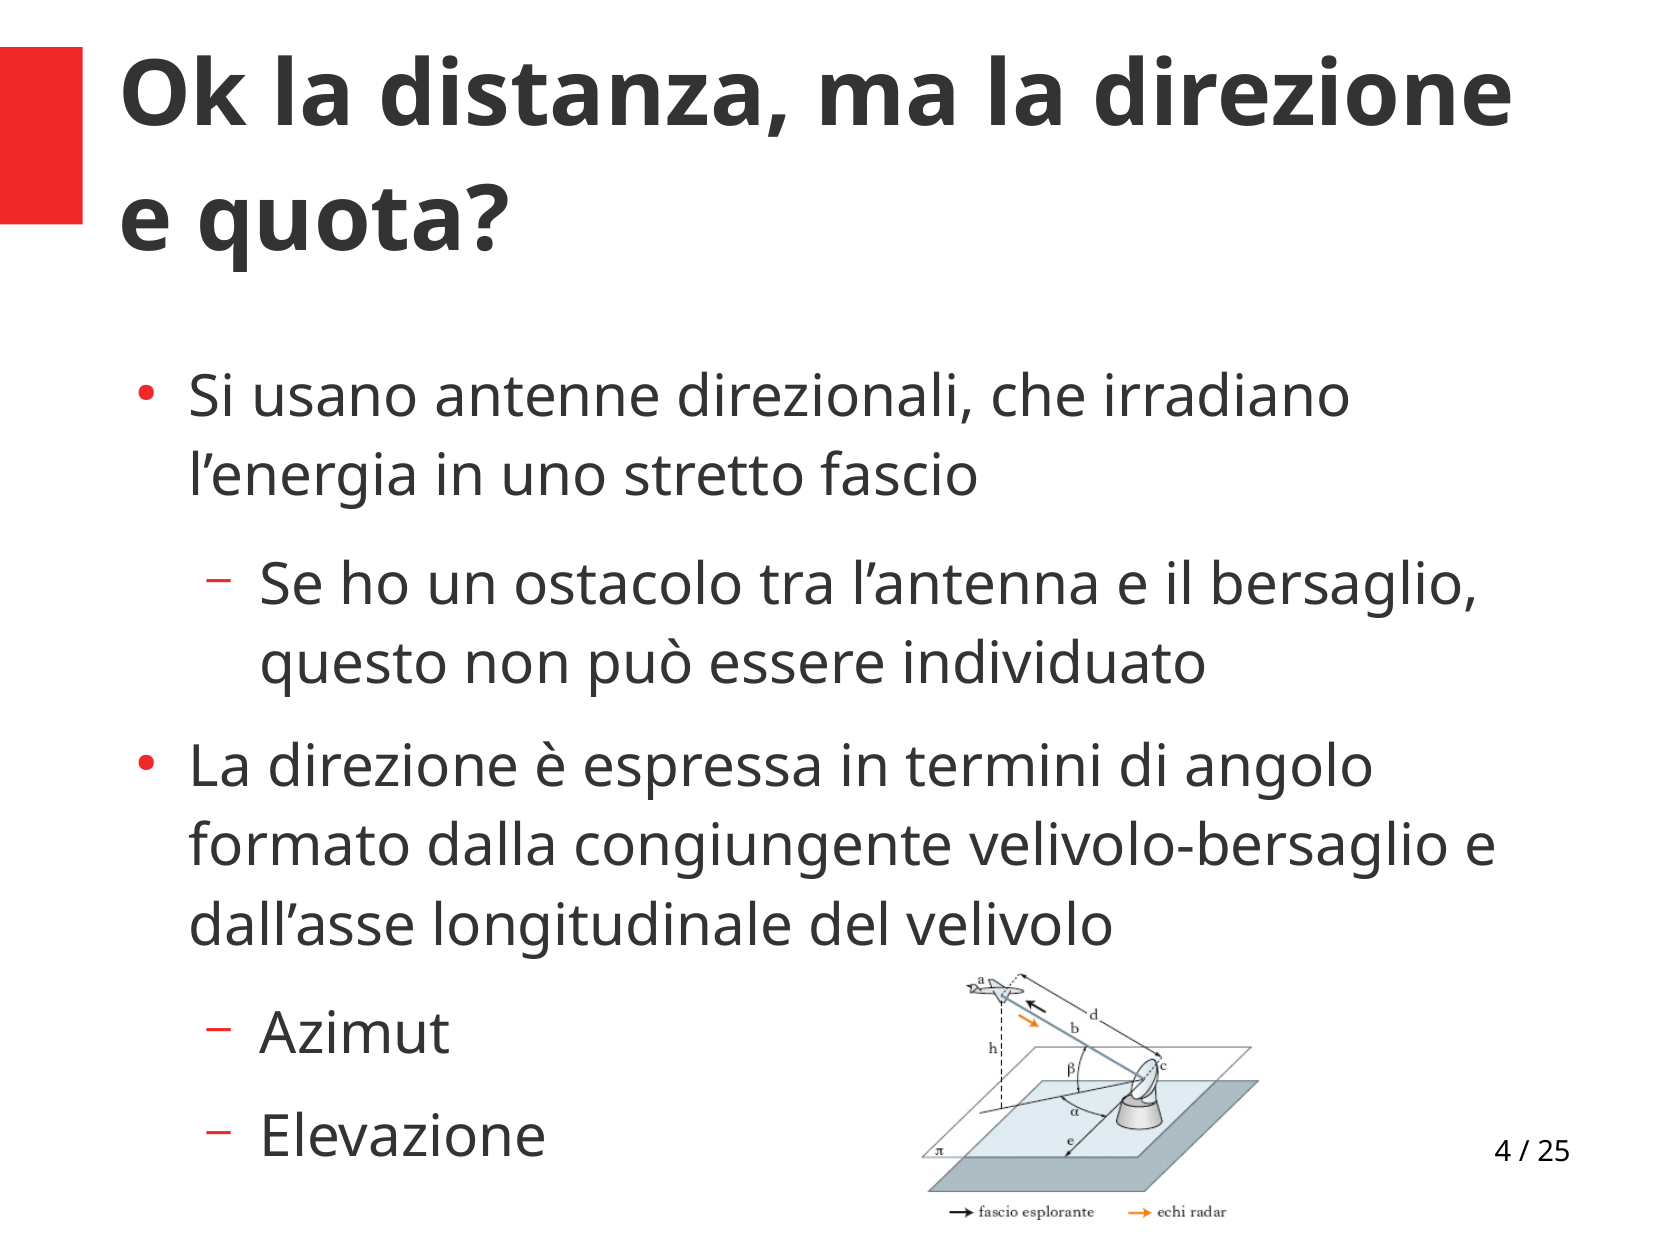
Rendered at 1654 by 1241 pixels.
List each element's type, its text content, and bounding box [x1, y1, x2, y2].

list Si usano antenne direzionali, che irradiano l’energia in uno stretto fascio Se ho un ostacolo tra l’antenna e il bersaglio, questo non può essere individuato La direzione è espressa in termini di angolo formato dalla congiungente velivolo-bersaglio e dall’asse longitudinale del velivolo Azimut Elevazione [118, 354, 1536, 1074]
title Ok la distanza, ma la direzione e quota? [118, 45, 1571, 260]
picture [897, 957, 1276, 1229]
